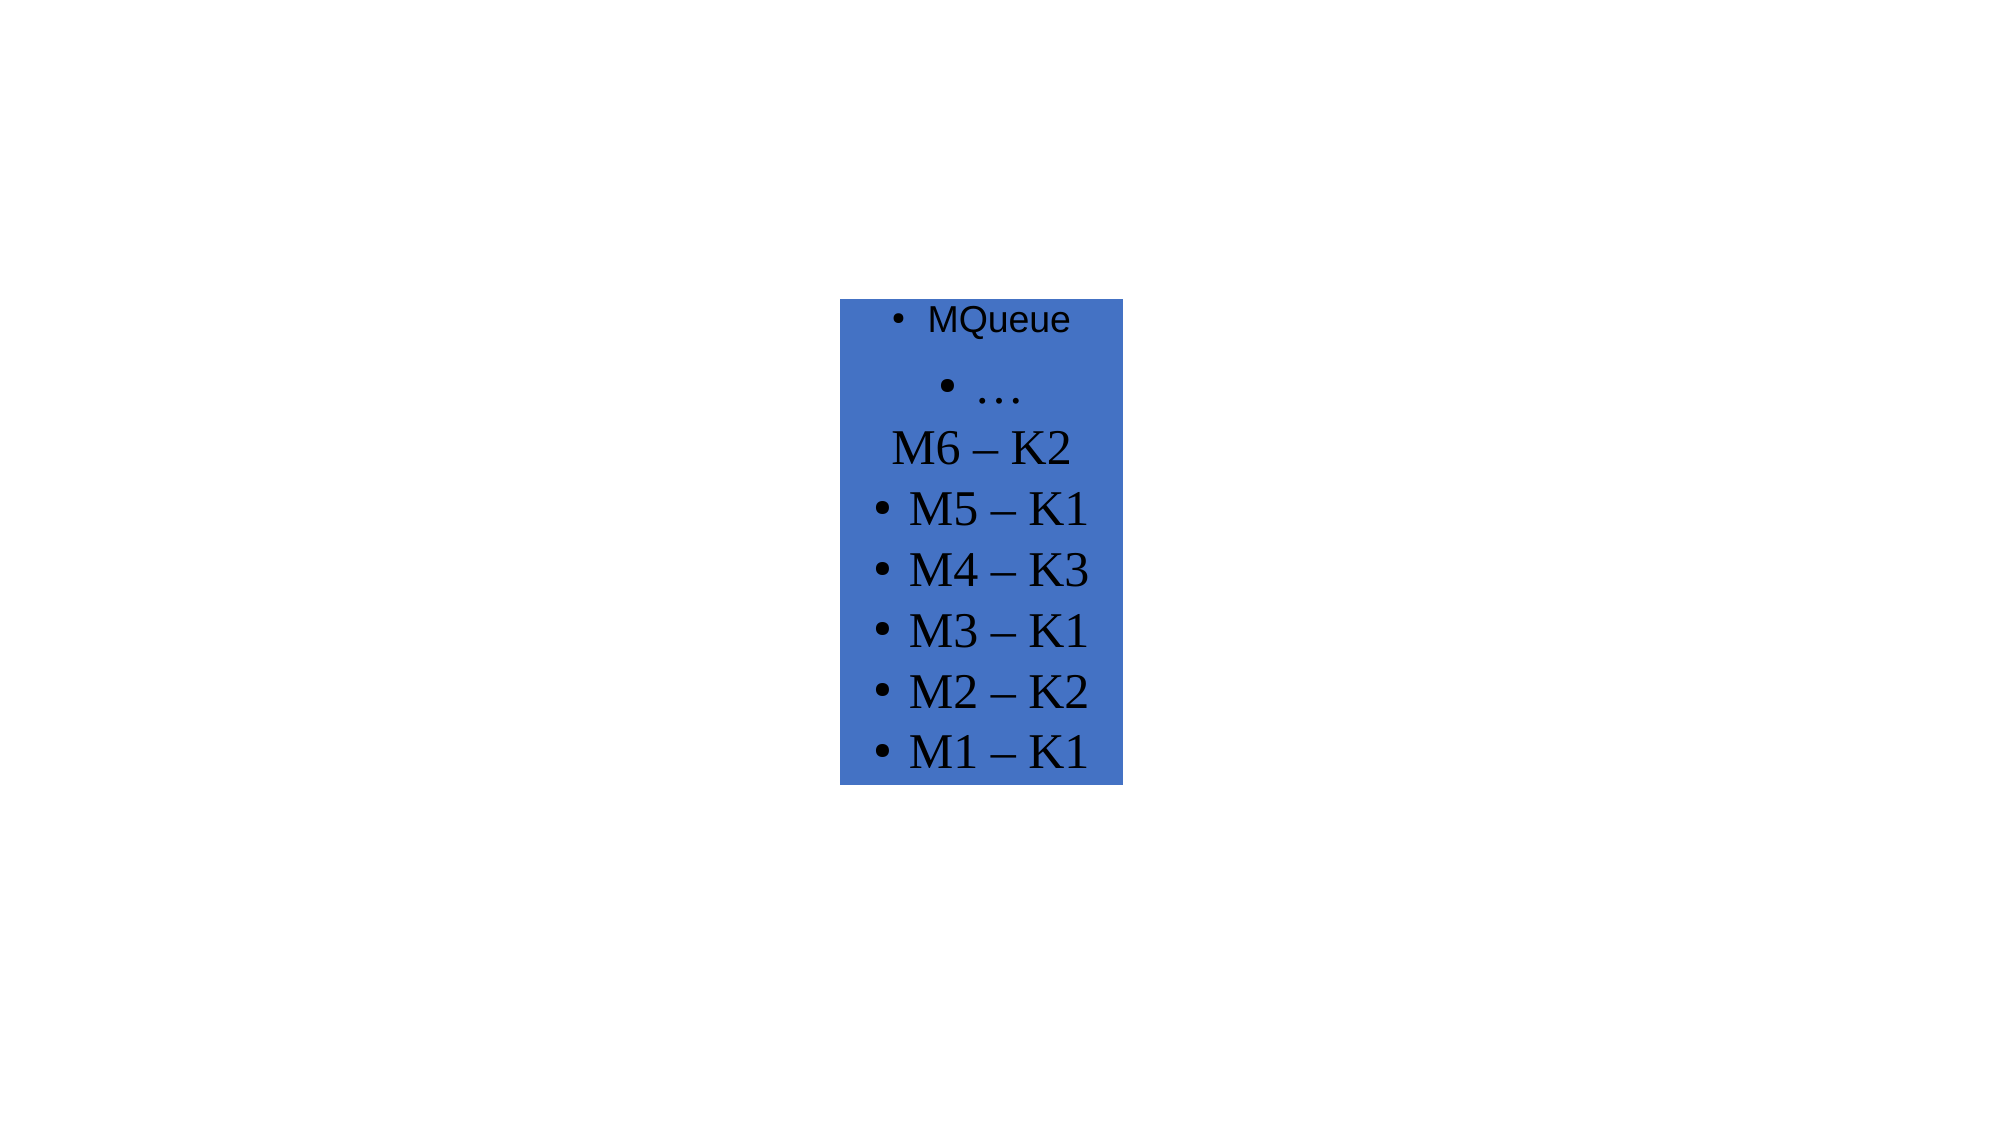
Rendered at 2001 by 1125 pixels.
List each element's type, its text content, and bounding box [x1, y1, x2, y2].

table_header MQueue [840, 299, 1123, 360]
table_cell M4 – K3 [840, 542, 1123, 603]
table_cell M6 – K2 [840, 420, 1123, 481]
table_cell M3 – K1 [840, 603, 1123, 664]
table_cell M1 – K1 [840, 724, 1123, 785]
table_cell M5 – K1 [840, 481, 1123, 542]
table_cell … [840, 360, 1123, 420]
table_cell M2 – K2 [840, 664, 1123, 724]
